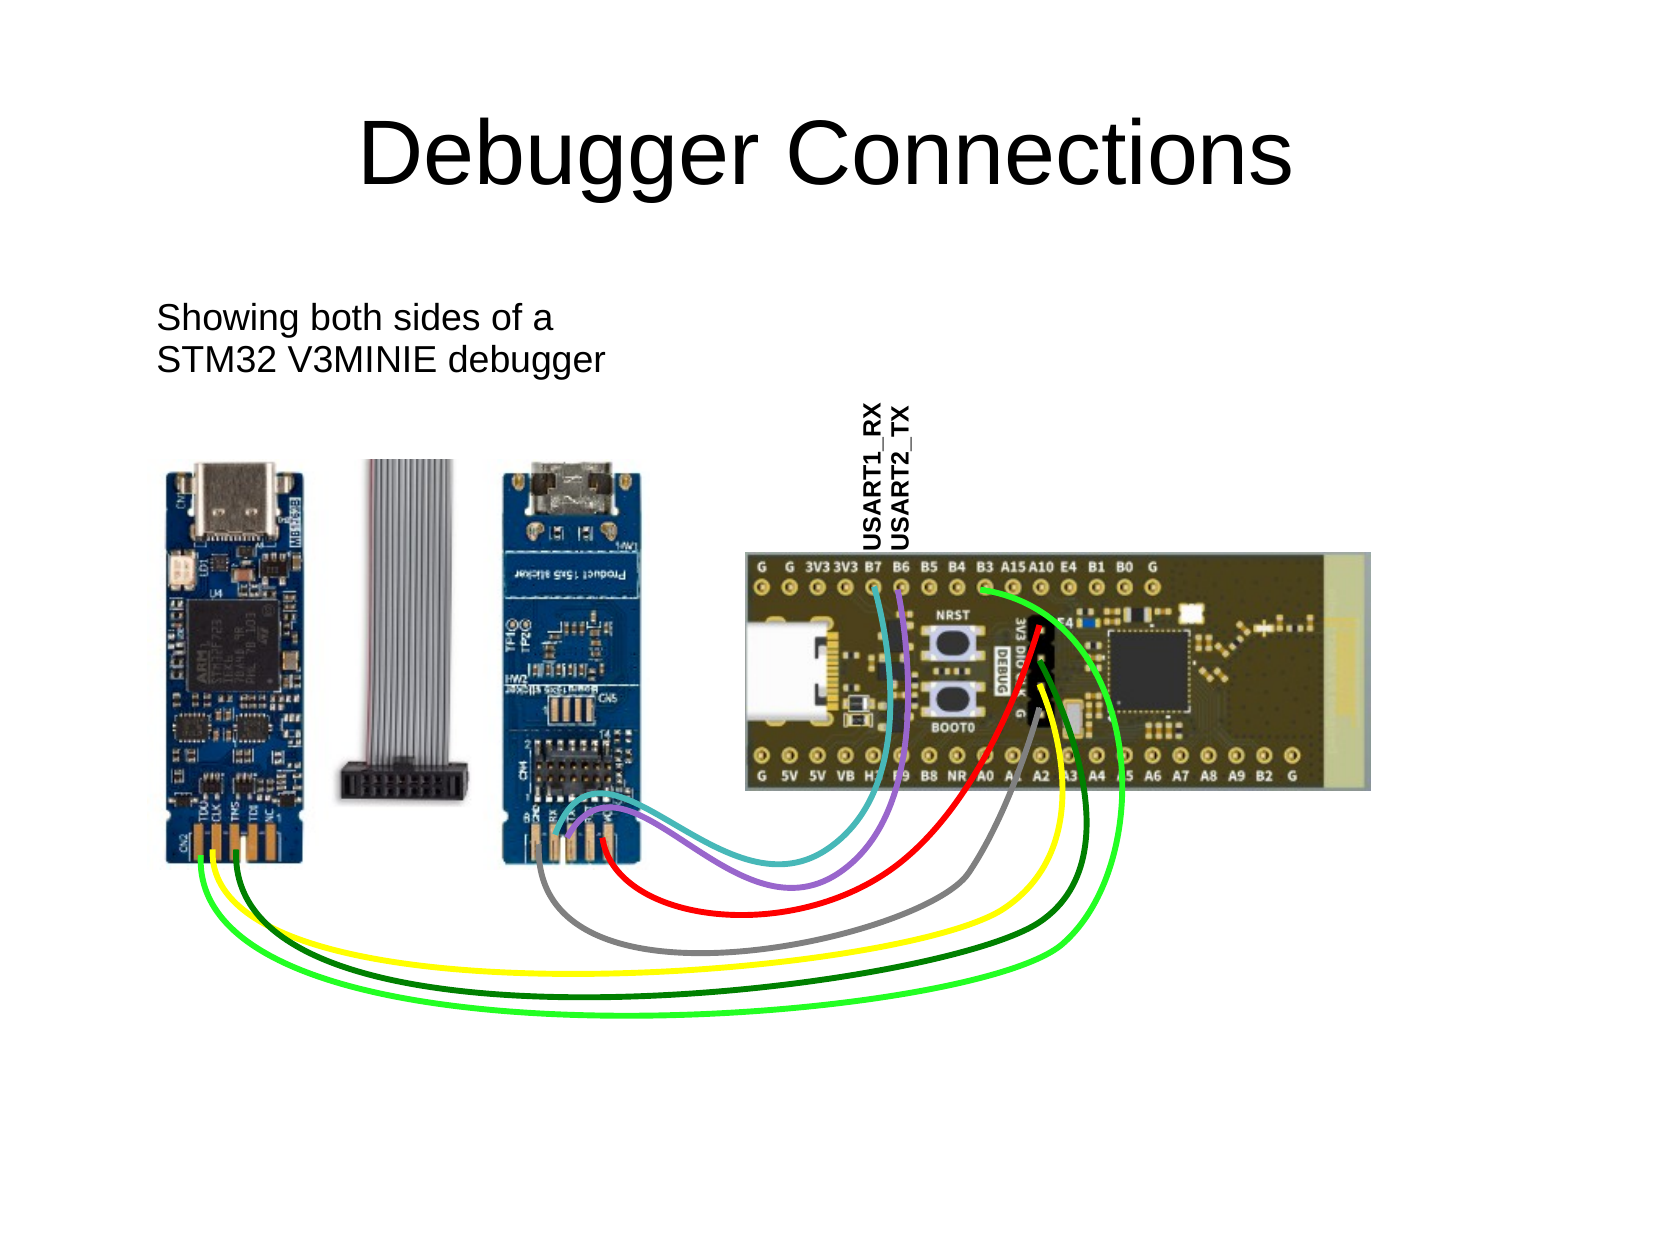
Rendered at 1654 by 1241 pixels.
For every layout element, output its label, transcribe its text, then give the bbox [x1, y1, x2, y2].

text_box USART1_RX USART2_TX [850, 329, 926, 567]
text_box Showing both sides of a STM32 V3MINIE debugger [141, 289, 733, 473]
picture [745, 552, 1371, 791]
title Debugger Connections [82, 49, 1571, 257]
picture [147, 473, 650, 870]
